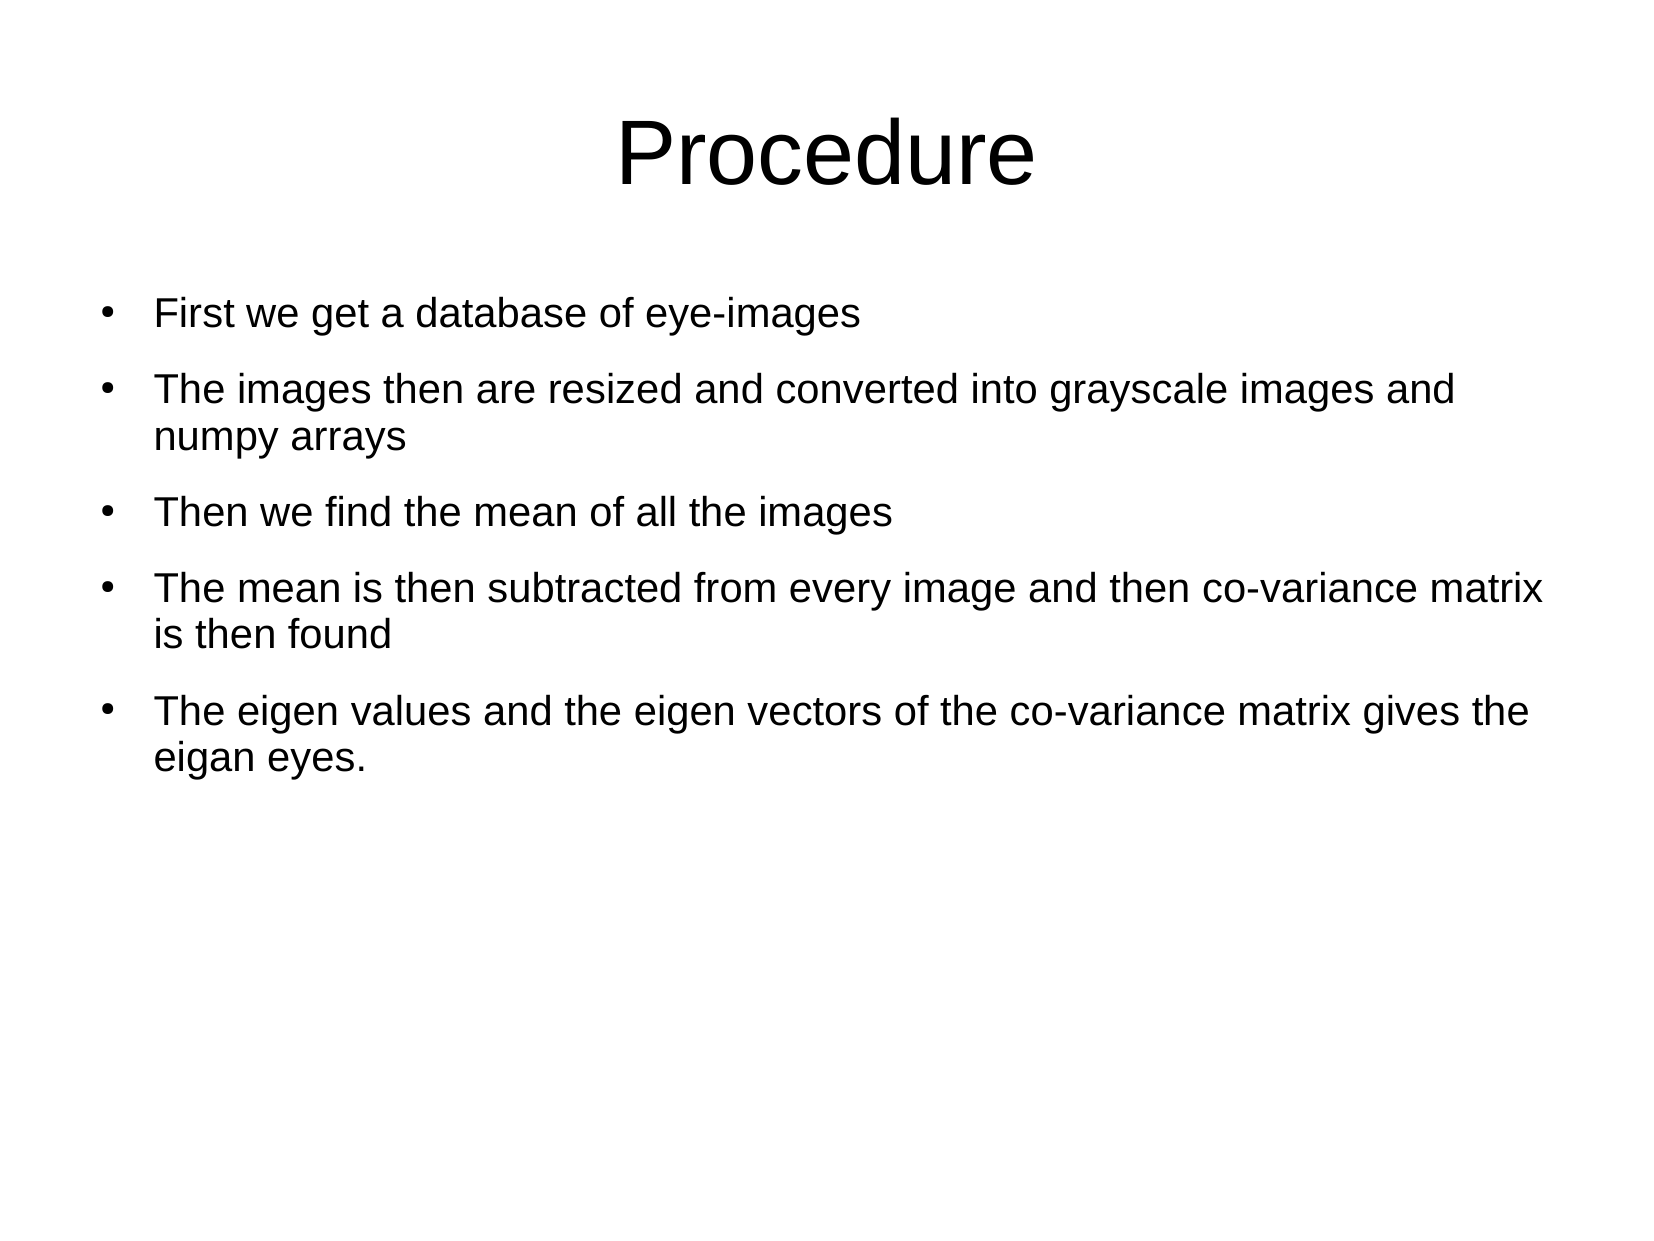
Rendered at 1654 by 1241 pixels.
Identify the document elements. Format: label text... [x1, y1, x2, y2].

title Procedure [82, 49, 1571, 257]
list First we get a database of eye-images The images then are resized and converted into grayscale images and numpy arrays Then we find the mean of all the images The mean is then subtracted from every image and then co-variance matrix is then found The eigen values and the eigen vectors of the co-variance matrix gives the eigan eyes. [82, 290, 1571, 1010]
